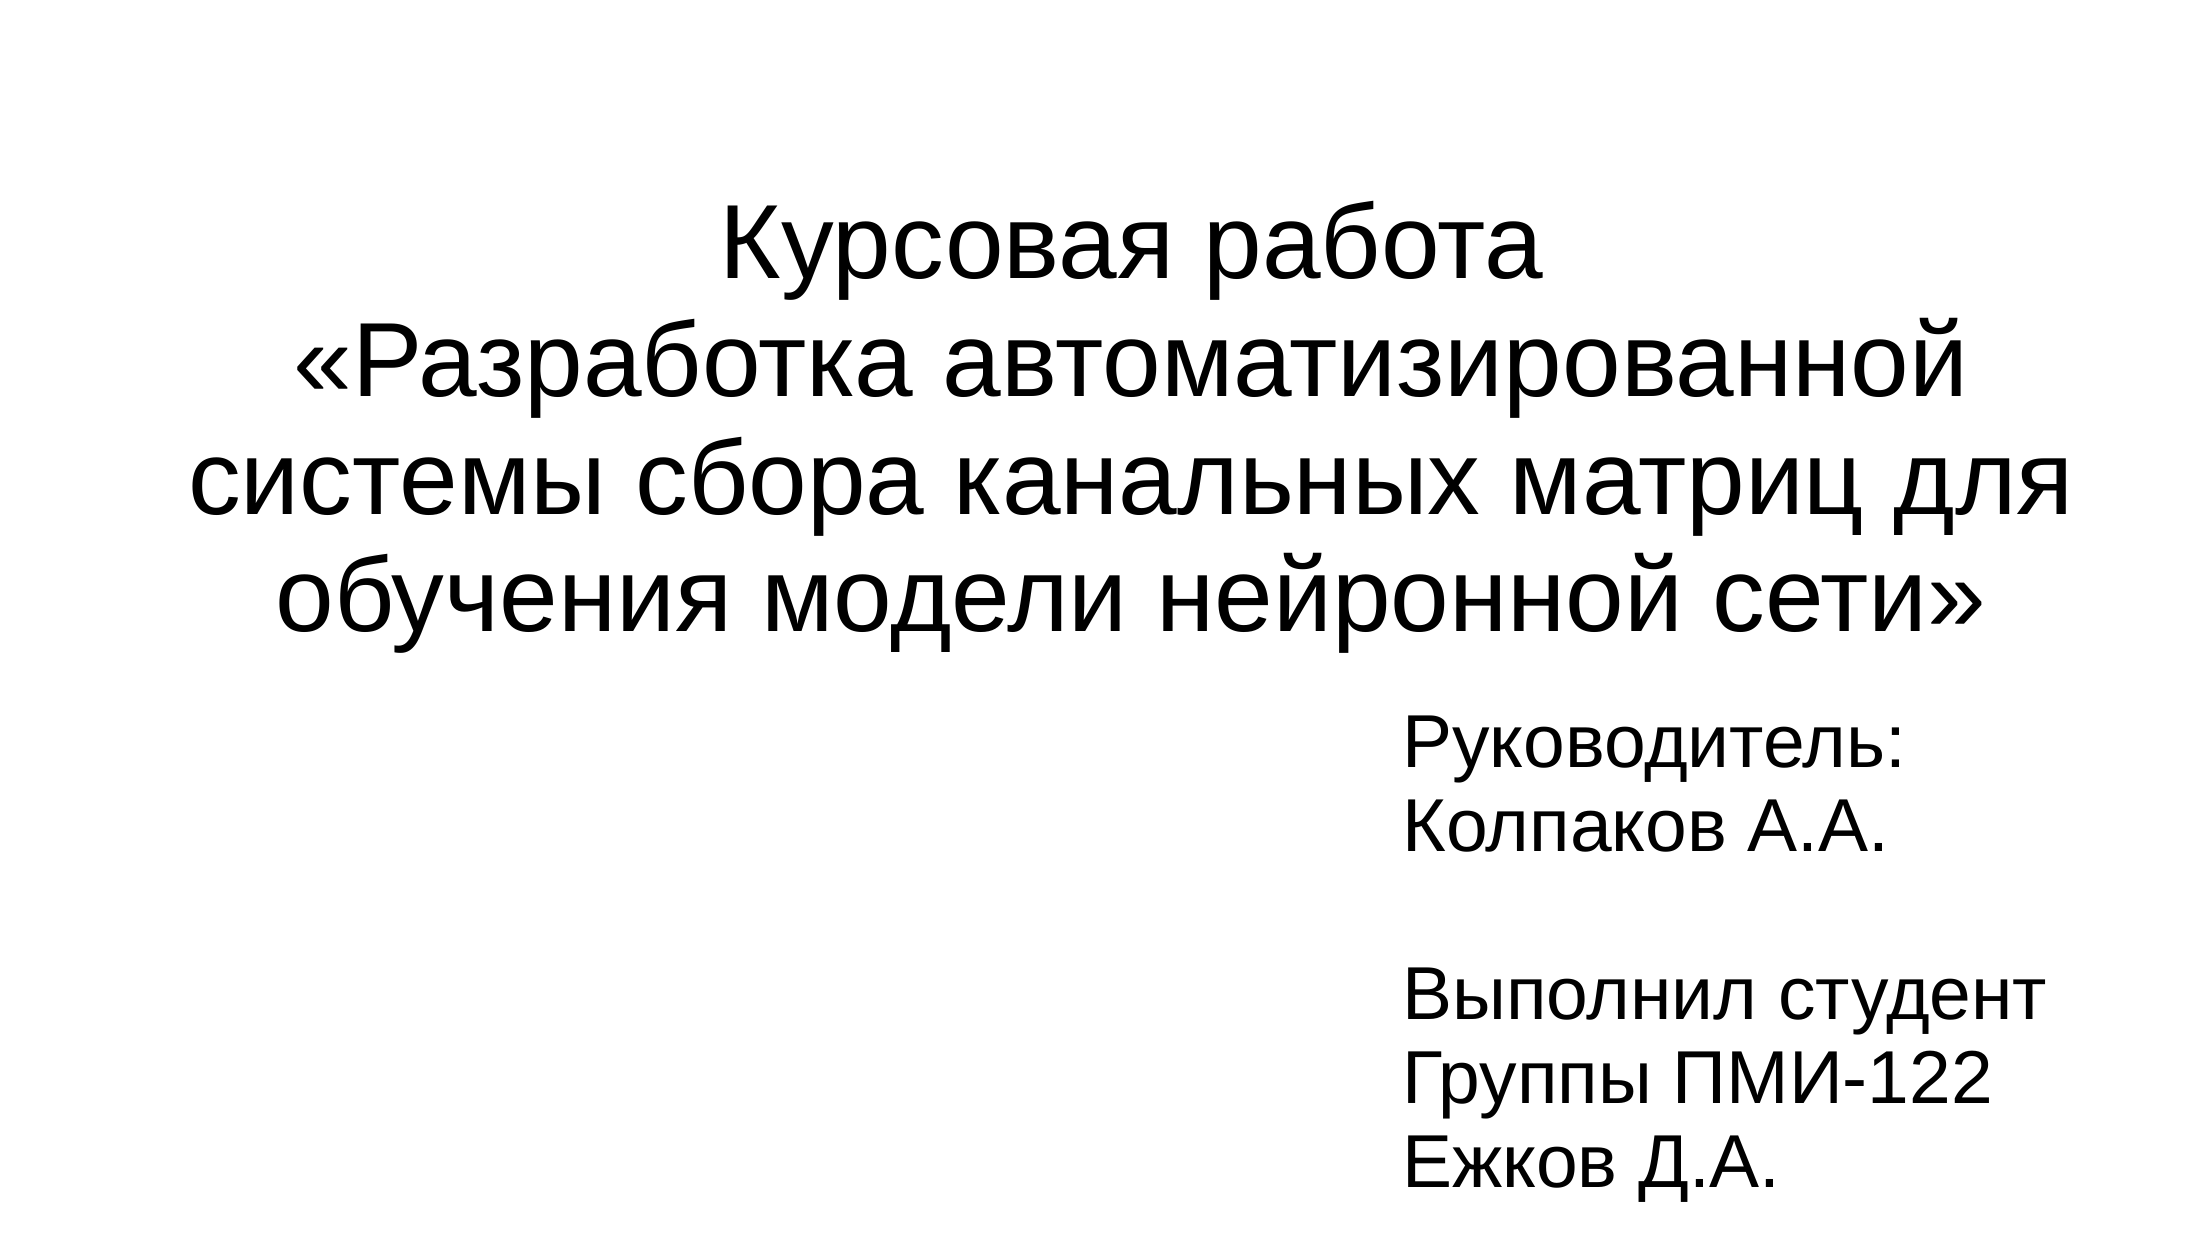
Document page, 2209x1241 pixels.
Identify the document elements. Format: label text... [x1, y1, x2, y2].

subtitle Курсовая работа «Разработка автоматизированной системы сбора канальных матриц для обучения модели нейронной сети» [138, 59, 2126, 779]
text_box Руководитель: Колпаков А.А. Выполнил студент Группы ПМИ-122 Ежков Д.А. [1387, 691, 2177, 1211]
